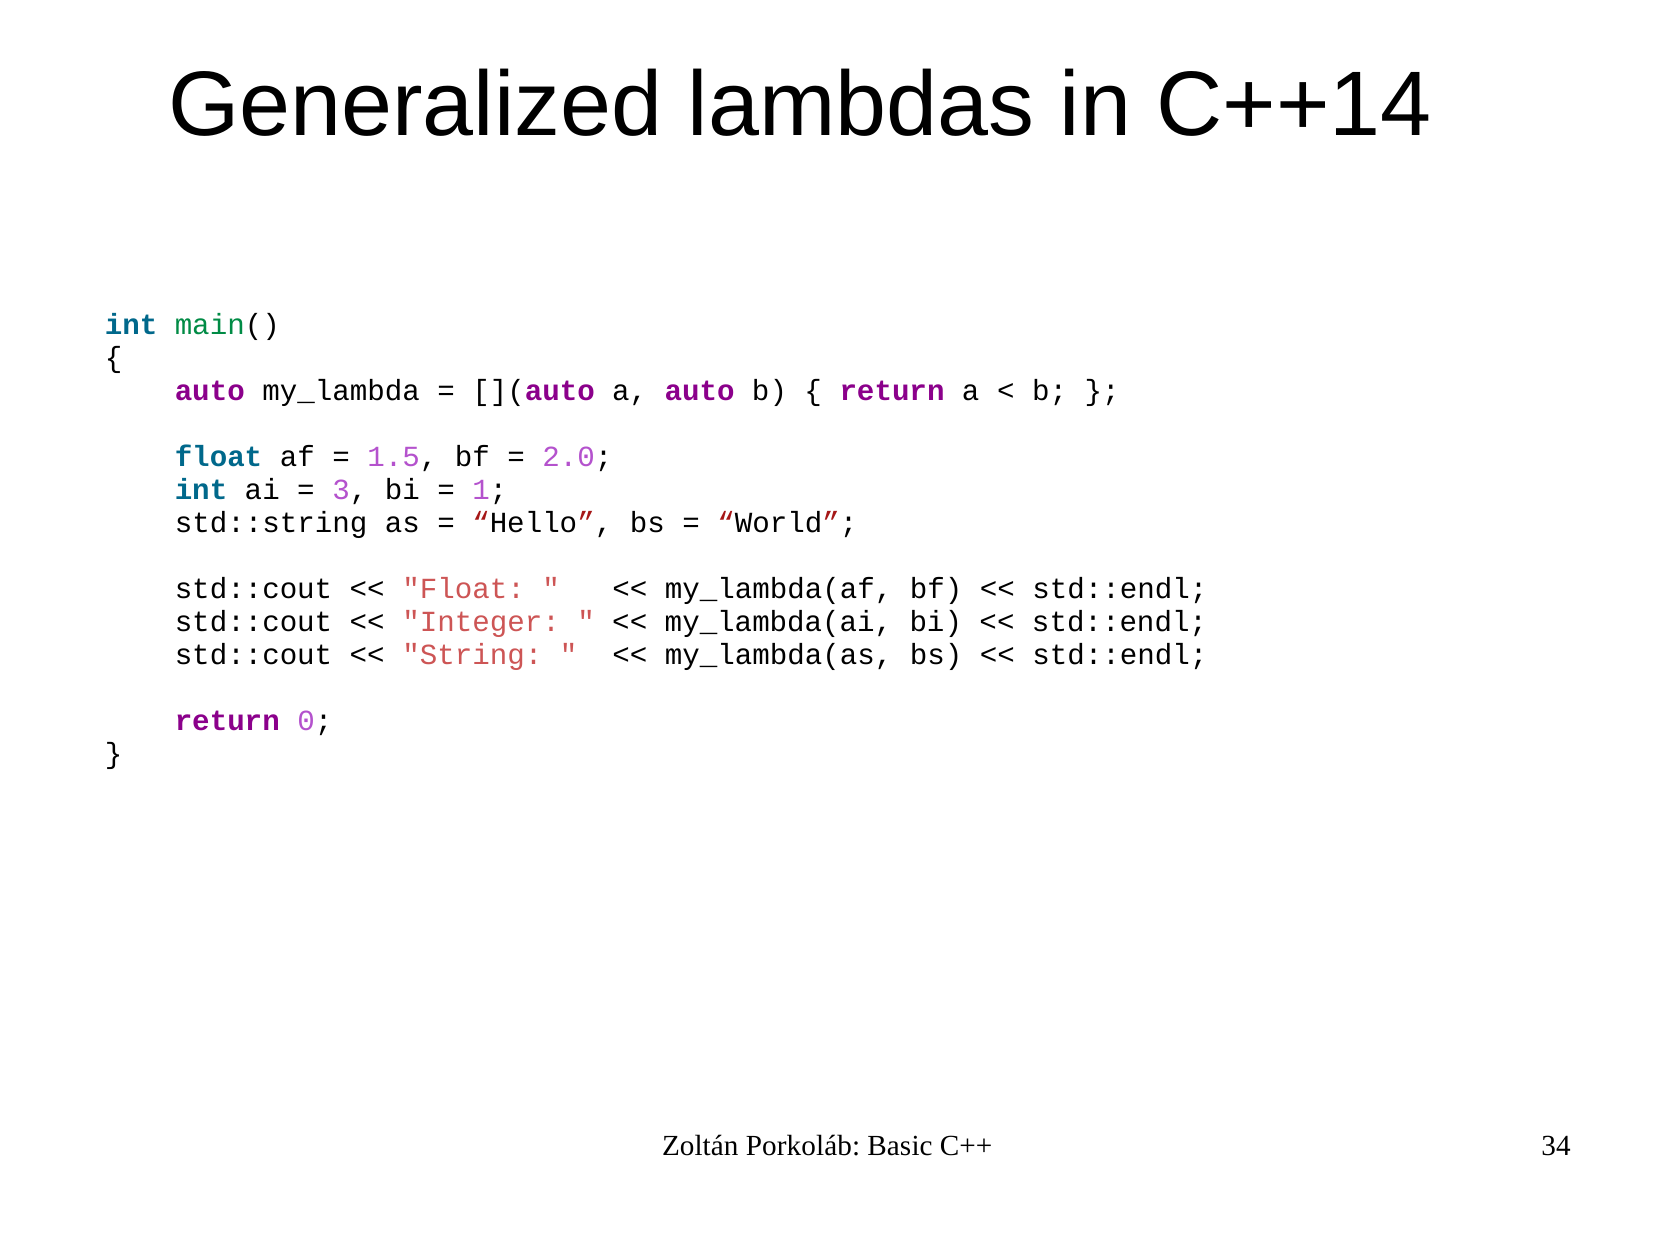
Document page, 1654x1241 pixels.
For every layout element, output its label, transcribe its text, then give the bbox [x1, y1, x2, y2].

title Generalized lambdas in C++14 [56, 0, 1546, 208]
text_box int main() { auto my_lambda = [](auto a, auto b) { return a < b; }; float af = 1.5, bf = 2.0; int ai = 3, bi = 1; std::string as = “Hello”, bs = “World”; std::cout << "Float: " << my_lambda(af, bf) << std::endl; std::cout << "Integer: " << my_lambda(ai, bi) << std::endl; std::cout << "String: " << my_lambda(as, bs) << std::endl; return 0; } [90, 270, 1571, 880]
